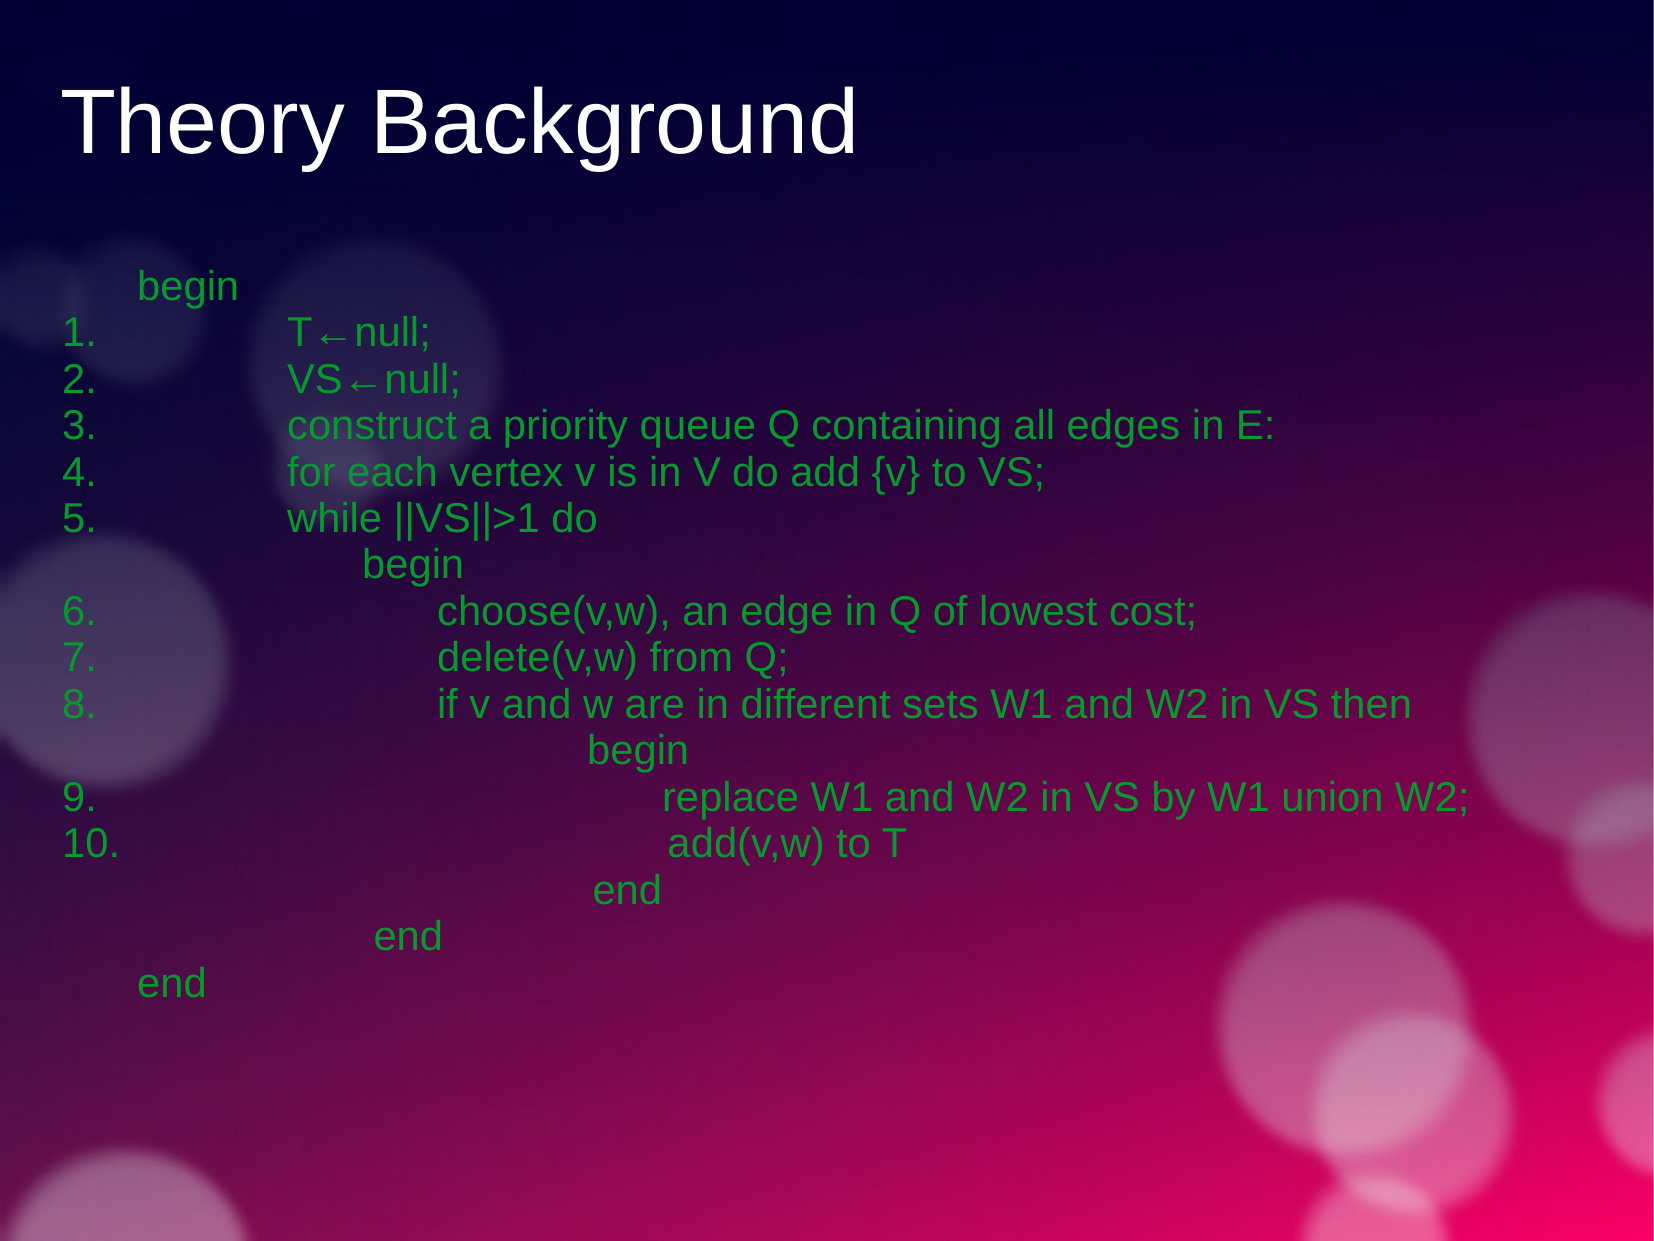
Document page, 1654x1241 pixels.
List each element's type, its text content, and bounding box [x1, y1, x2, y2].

text_box begin 1. T←null; 2. VS←null; 3. construct a priority queue Q containing all edges in E: 4. for each vertex v is in V do add {v} to VS; 5. while ||VS||>1 do begin 6. choose(v,w), an edge in Q of lowest cost; 7. delete(v,w) from Q; 8. if v and w are in different sets W1 and W2 in VS then begin 9. replace W1 and W2 in VS by W1 union W2; 10. add(v,w) to T end end end [47, 255, 1638, 1241]
picture [0, 0, 1654, 1241]
title Theory Background [60, 17, 1549, 226]
